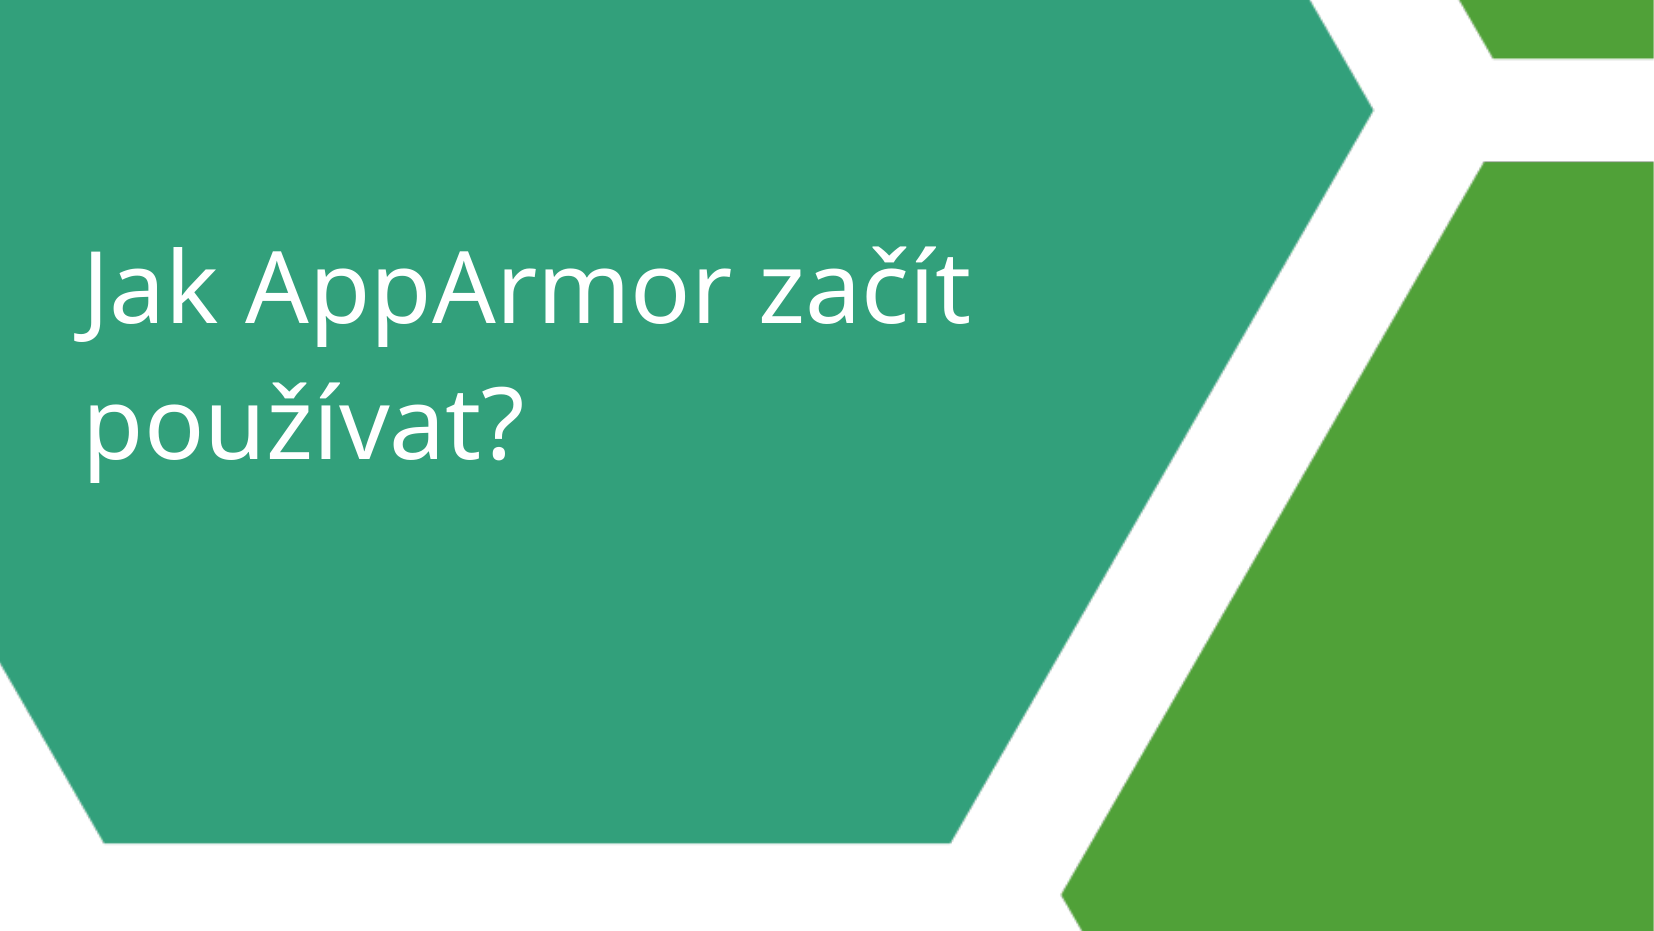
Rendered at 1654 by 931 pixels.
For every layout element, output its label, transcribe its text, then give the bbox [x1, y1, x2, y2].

picture [0, 0, 1654, 931]
title Jak AppArmor začít používat? [82, 178, 1218, 528]
